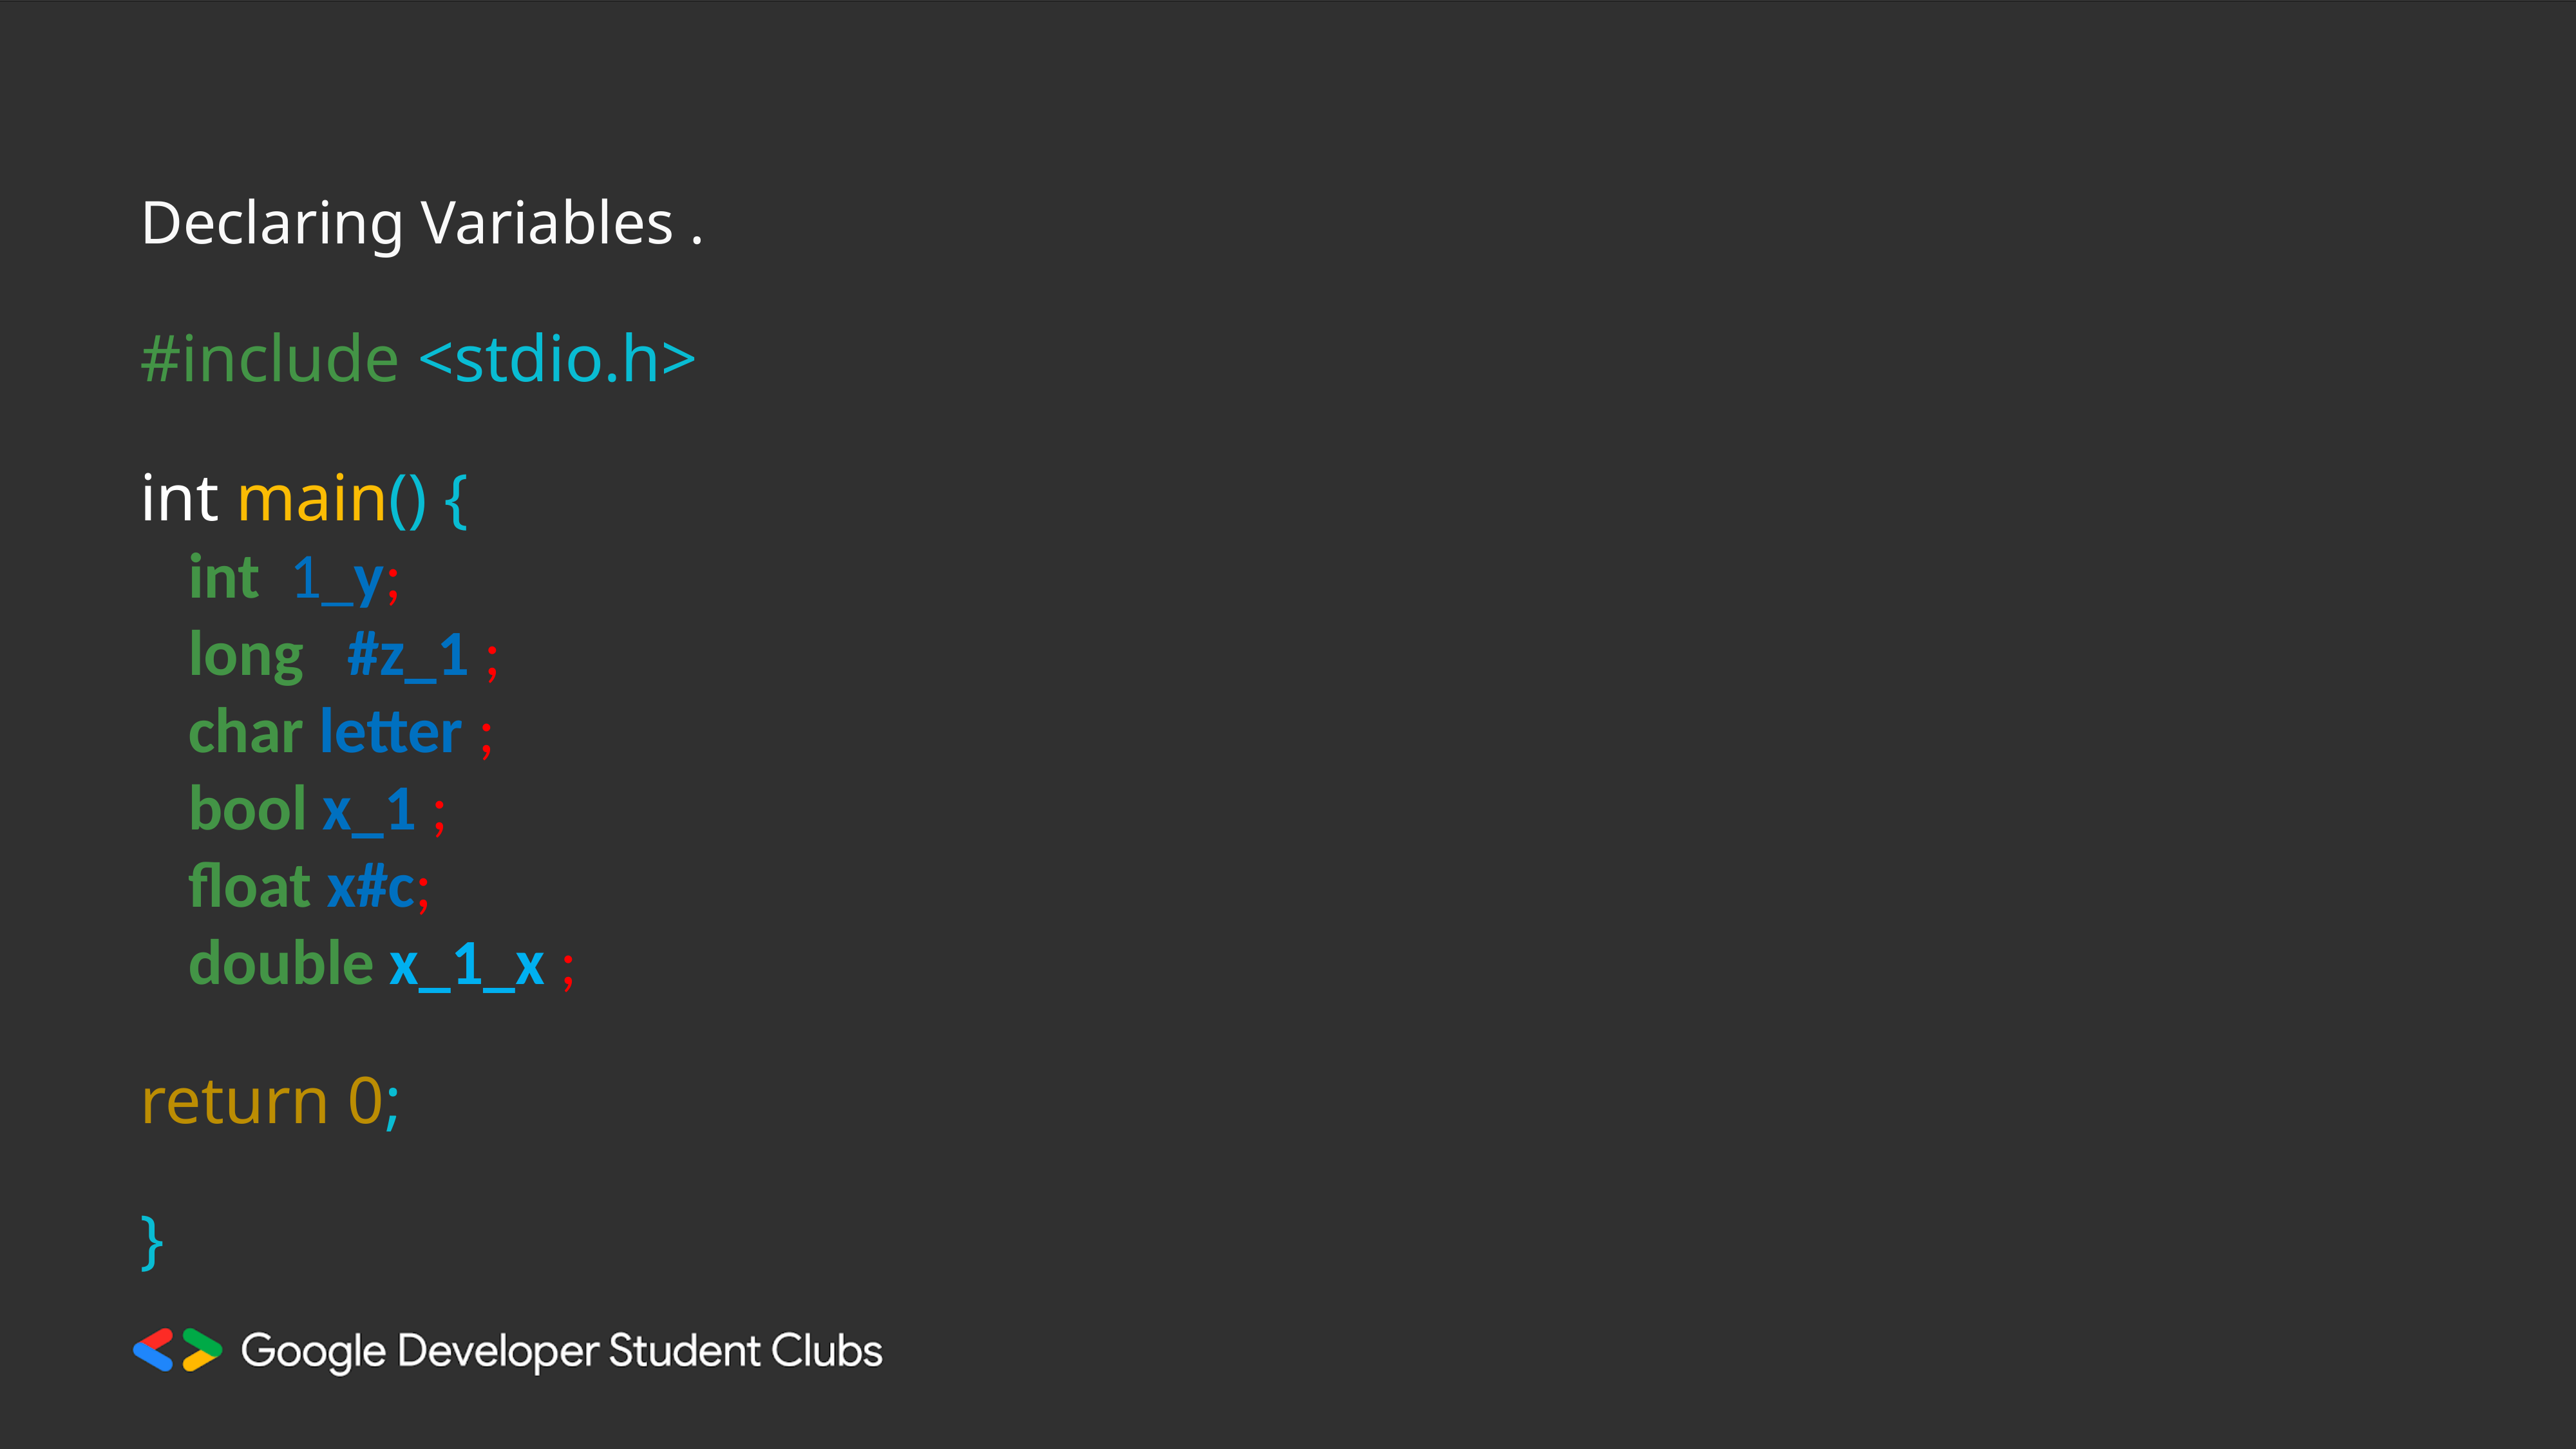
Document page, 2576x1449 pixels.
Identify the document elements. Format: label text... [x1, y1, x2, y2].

picture [0, 0, 2576, 1449]
text_box Declaring Variables . #include <stdio.h> int main() { int 1_y; long #z_1 ; char letter ; bool x_1 ; float x#c; double x_1_x ; return 0; } [134, 101, 2499, 1302]
